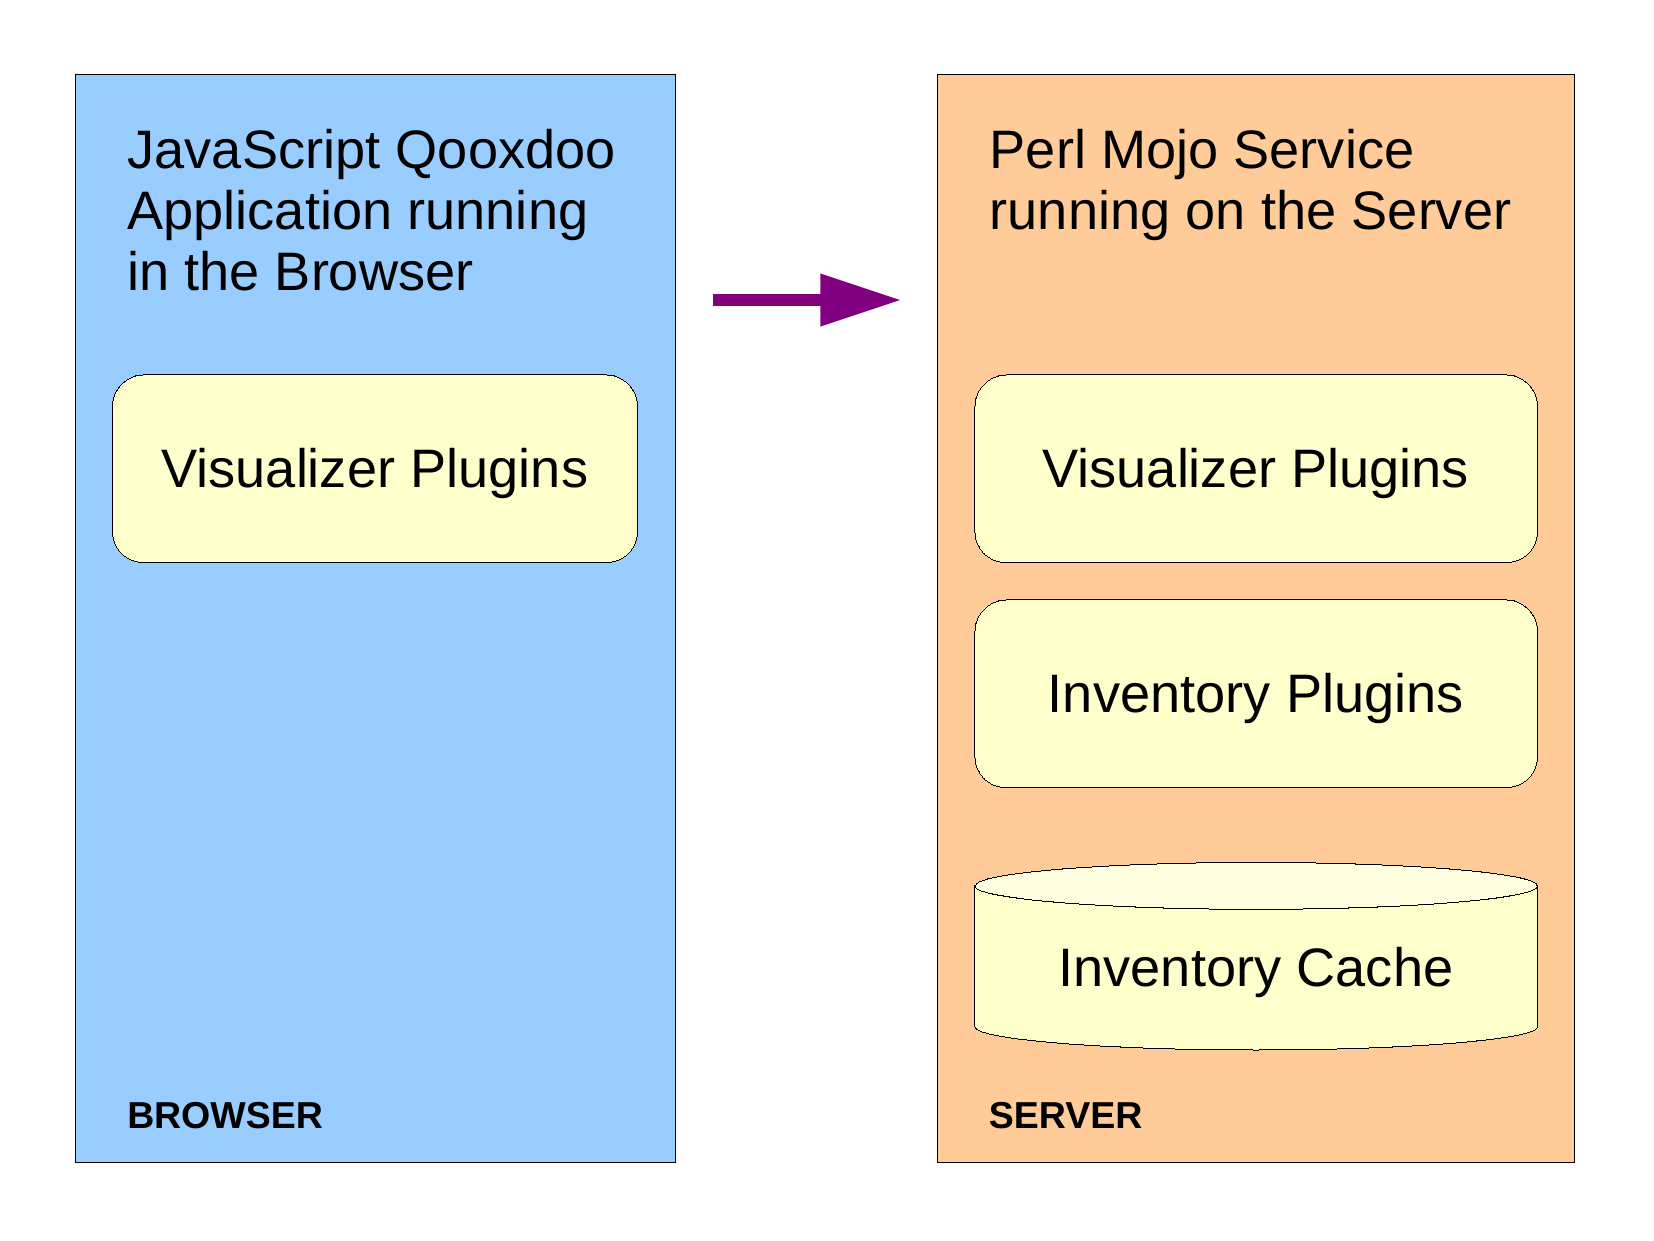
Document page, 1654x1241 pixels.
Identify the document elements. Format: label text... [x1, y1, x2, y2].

text_box Inventory Cache [974, 886, 1538, 1051]
text_box Inventory Plugins [974, 599, 1538, 788]
text_box Perl Mojo Service running on the Server [975, 112, 1538, 301]
text_box Visualizer Plugins [112, 374, 638, 563]
text_box JavaScript Qooxdoo Application running in the Browser [112, 112, 638, 338]
text_box SERVER [974, 1087, 1158, 1145]
text_box Visualizer Plugins [974, 374, 1538, 563]
text_box [937, 74, 1575, 1163]
text_box [75, 74, 676, 1163]
text_box BROWSER [112, 1087, 339, 1145]
